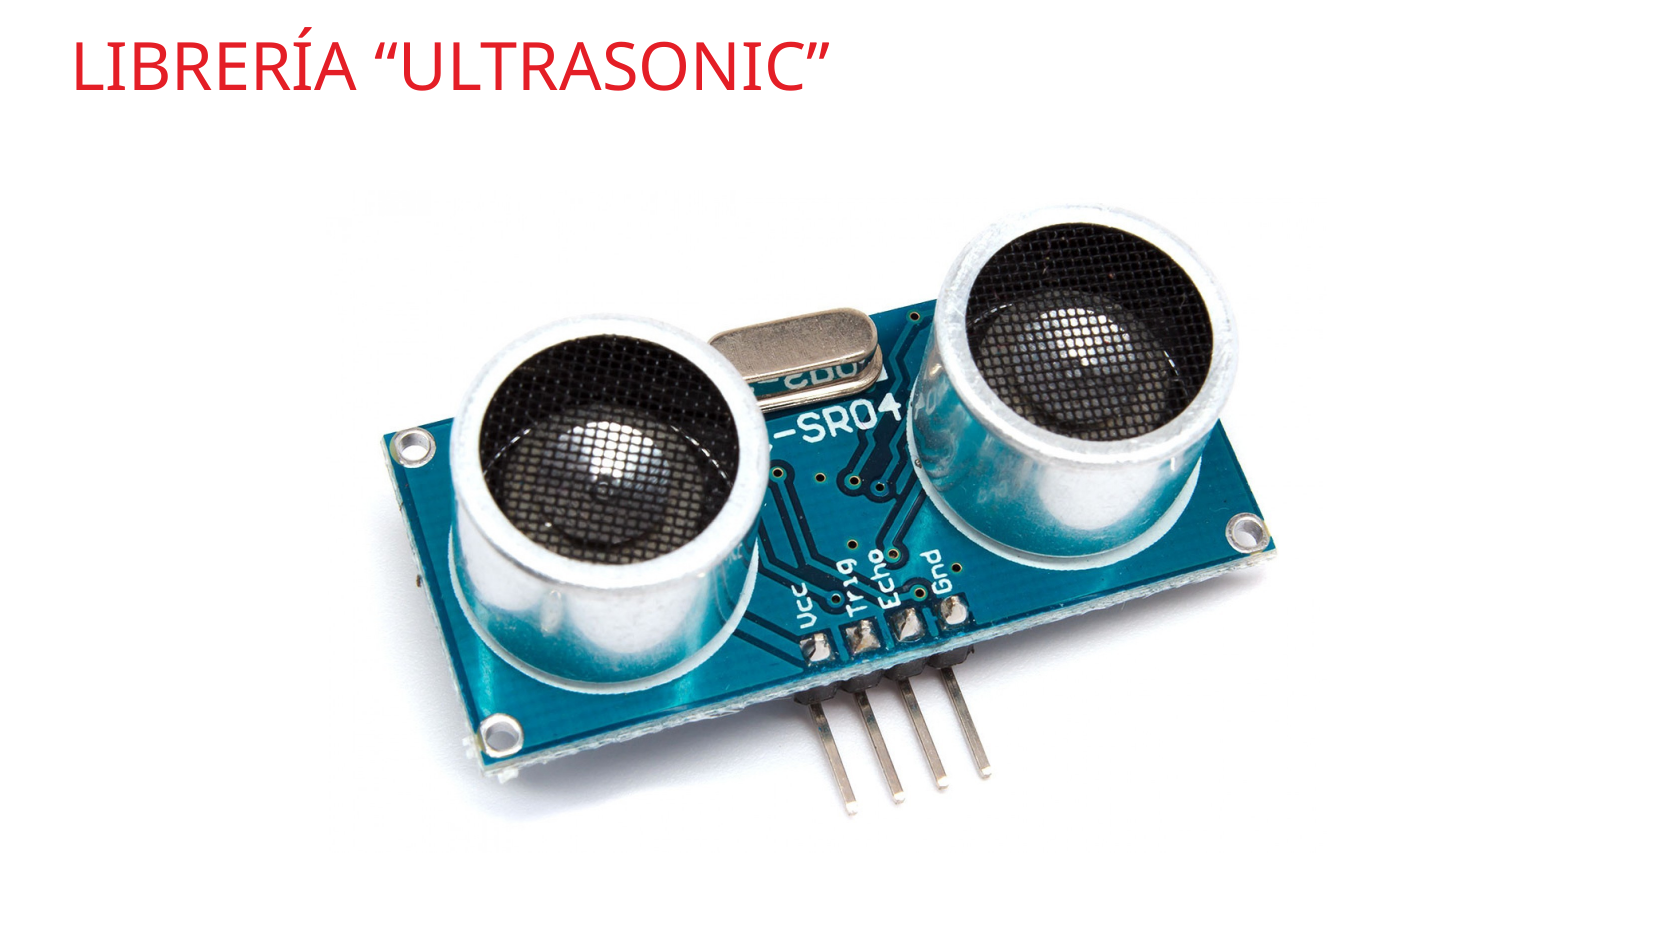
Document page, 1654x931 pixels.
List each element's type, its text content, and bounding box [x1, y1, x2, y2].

title LIBRERÍA “ULTRASONIC” [70, 11, 1347, 118]
picture [326, 190, 1327, 853]
